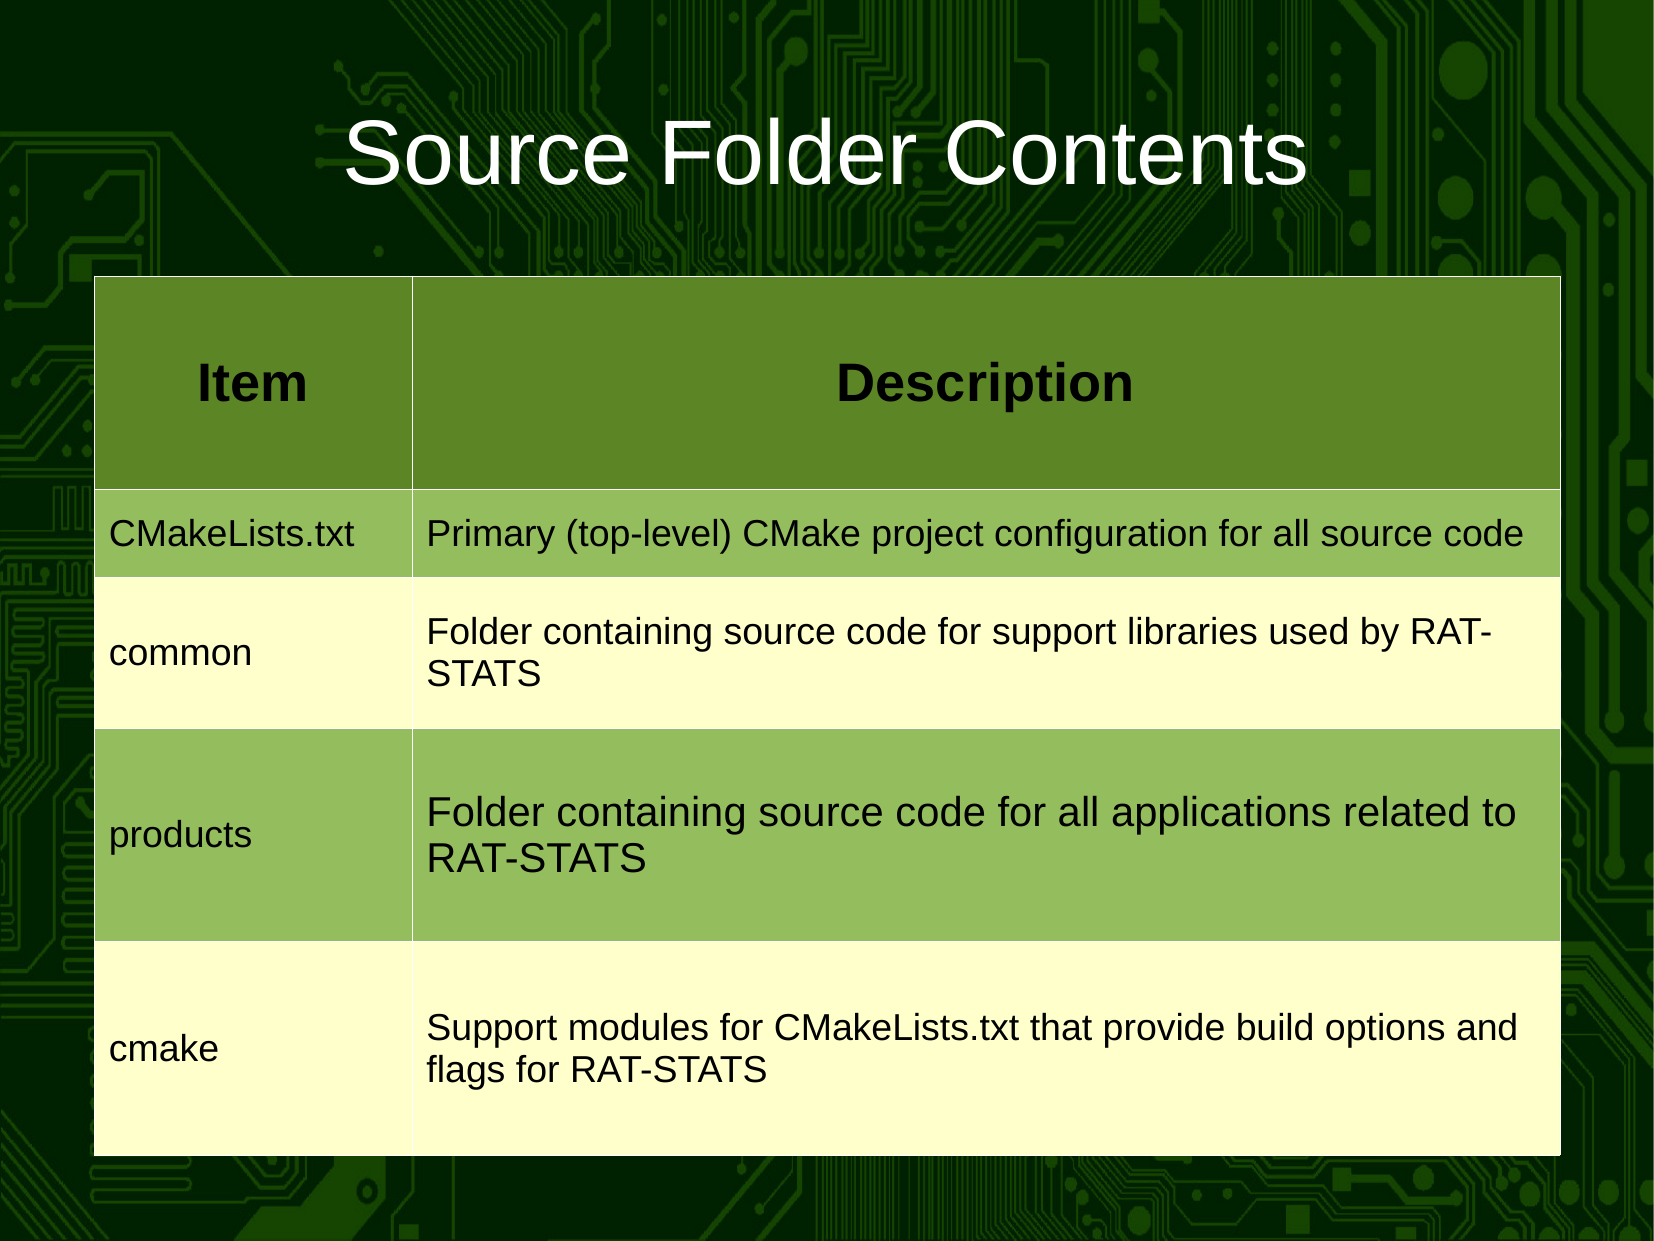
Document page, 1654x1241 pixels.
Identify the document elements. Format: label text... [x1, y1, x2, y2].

table_header Description [413, 277, 1560, 489]
table_cell products [95, 729, 412, 941]
table_cell Folder containing source code for support libraries used by RAT-STATS [413, 578, 1560, 728]
table_cell Support modules for CMakeLists.txt that provide build options and flags for RAT-STATS [413, 942, 1560, 1155]
table_cell CMakeLists.txt [95, 490, 412, 577]
table_cell cmake [95, 942, 412, 1155]
table_cell common [95, 578, 412, 728]
table_cell Primary (top-level) CMake project configuration for all source code [413, 490, 1560, 577]
table_header Item [95, 277, 412, 489]
title Source Folder Contents [82, 49, 1571, 257]
picture [0, 0, 1654, 1241]
table_cell Folder containing source code for all applications related to RAT-STATS [413, 729, 1560, 941]
